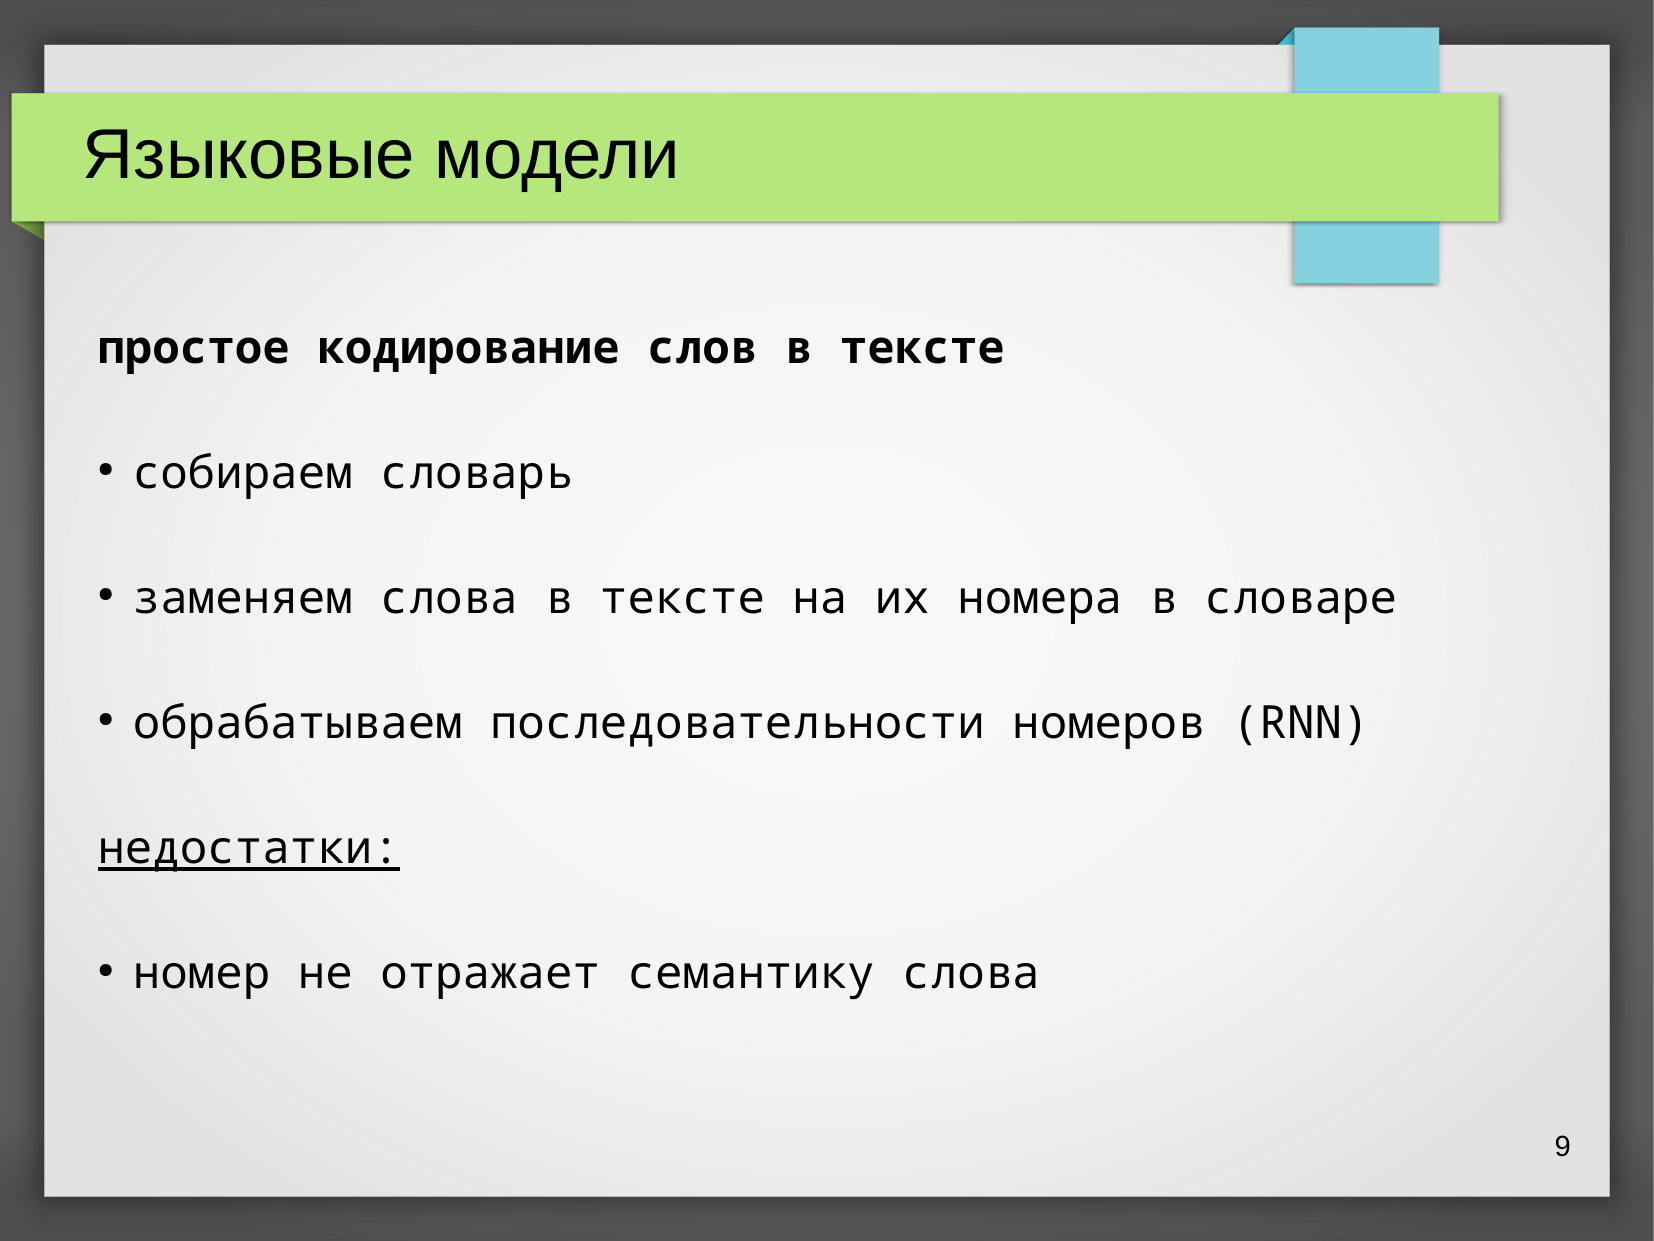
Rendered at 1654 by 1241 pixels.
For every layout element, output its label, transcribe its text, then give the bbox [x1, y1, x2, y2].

text_box простое кодирование слов в тексте собираем словарь заменяем слова в тексте на их номера в словаре обрабатываем последовательности номеров (RNN) недостатки: номер не отражает семантику слова [82, 307, 1607, 1108]
title Языковые модели [82, 114, 1406, 194]
picture [0, 0, 1654, 1241]
